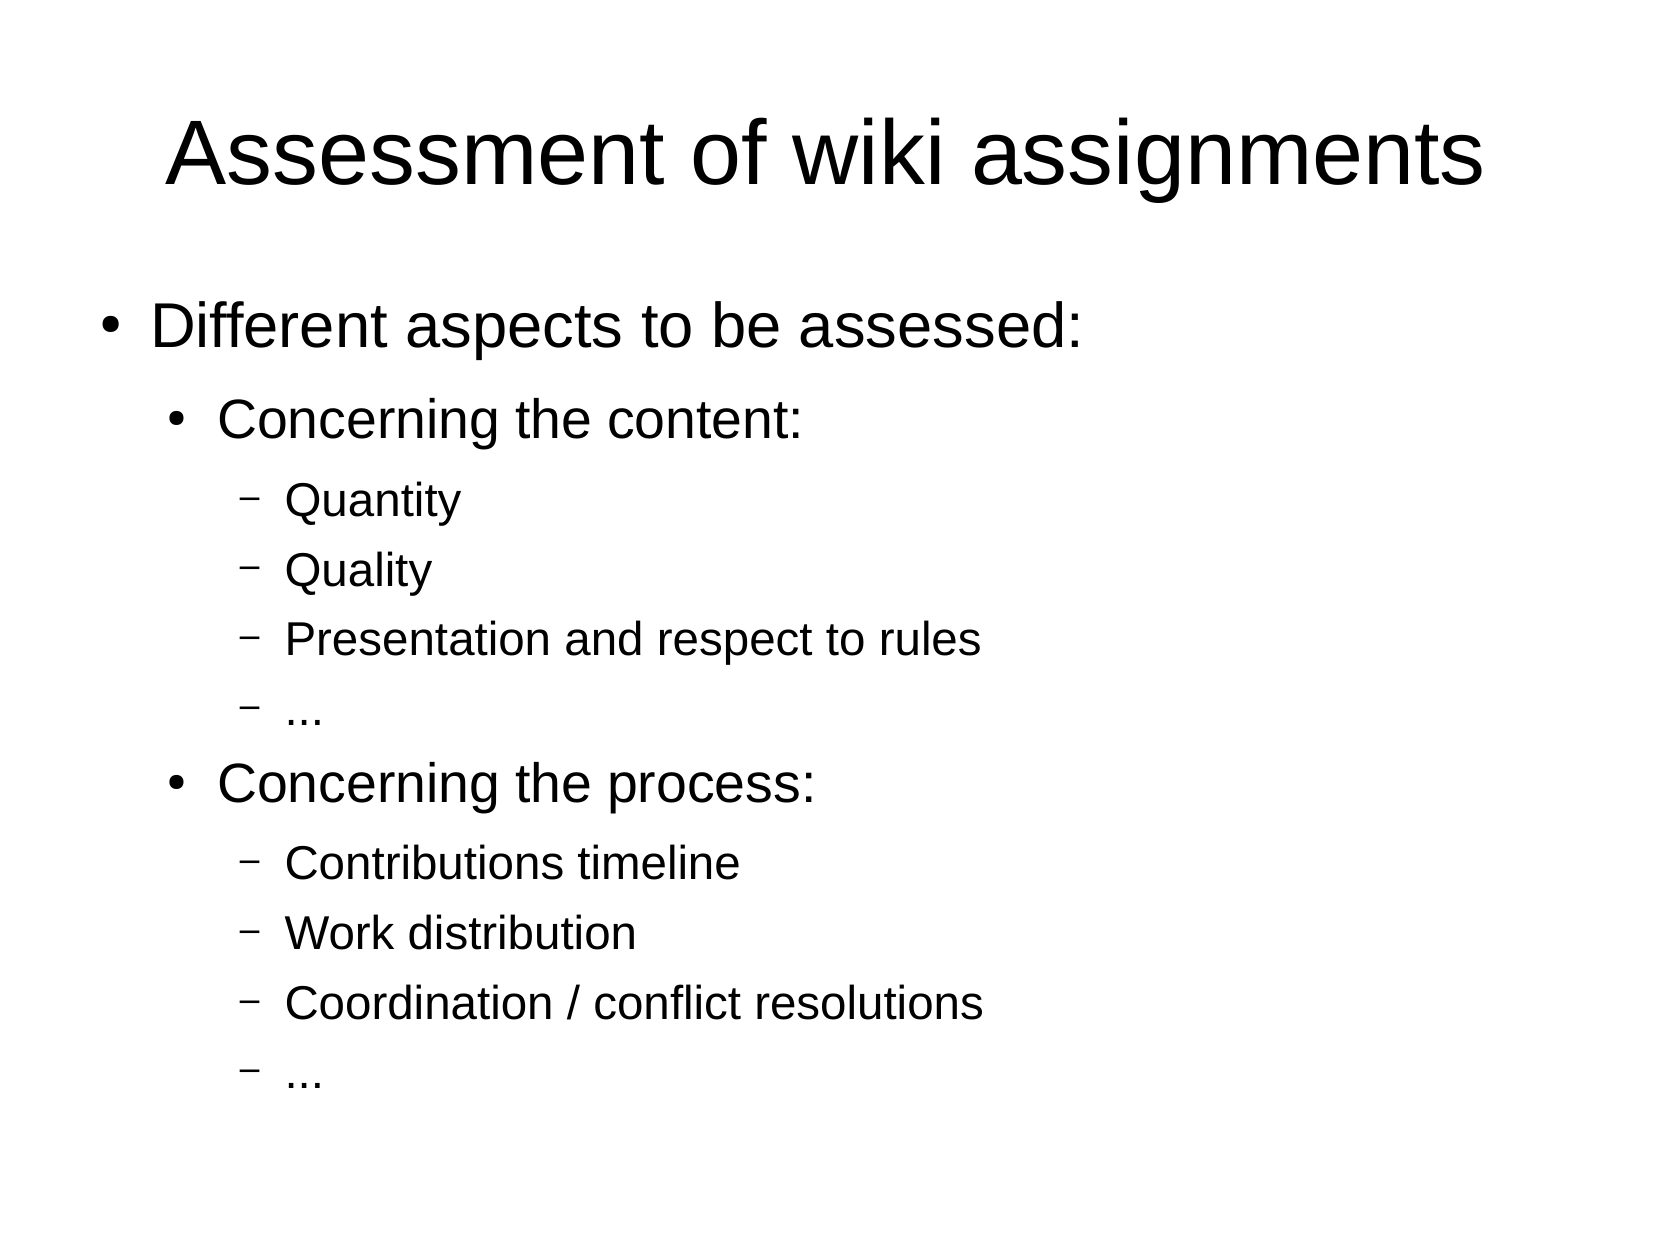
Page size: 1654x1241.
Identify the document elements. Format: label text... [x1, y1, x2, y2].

title Assessment of wiki assignments [82, 49, 1571, 257]
list Different aspects to be assessed: Concerning the content: Quantity Quality Presentation and respect to rules ... Concerning the process: Contributions timeline Work distribution Coordination / conflict resolutions ... [82, 290, 1571, 1109]
